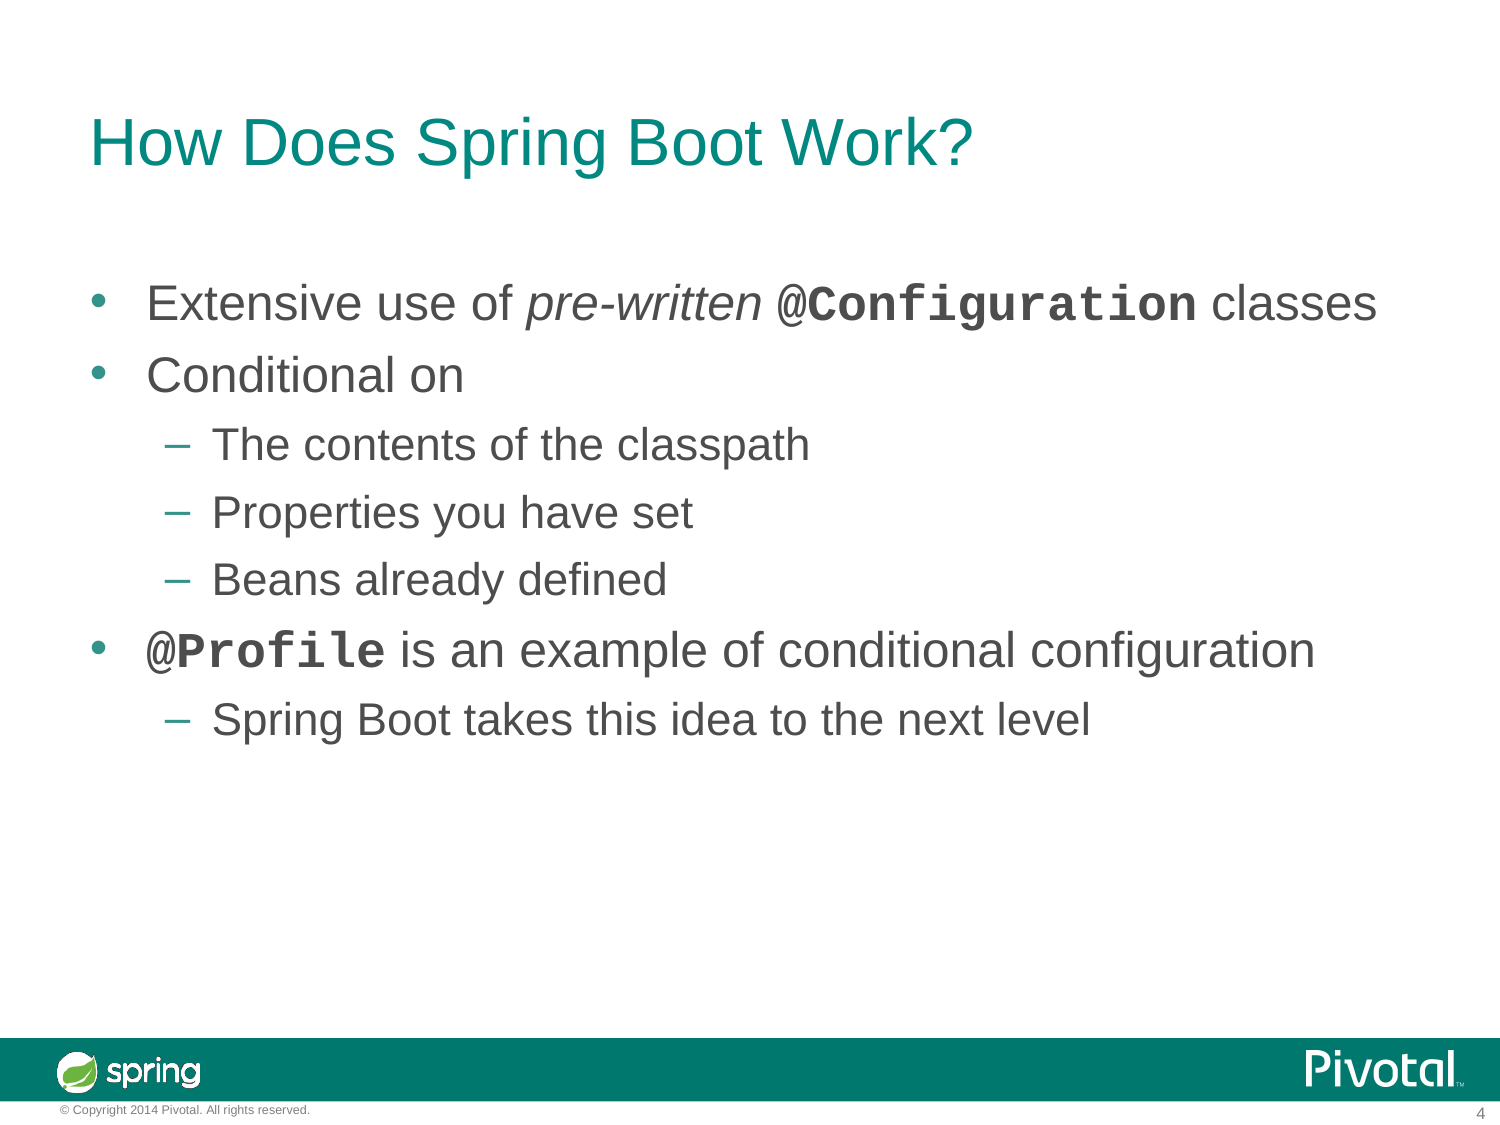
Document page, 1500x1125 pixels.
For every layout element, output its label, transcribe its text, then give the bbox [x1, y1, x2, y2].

list Extensive use of pre-written @Configuration classes Conditional on The contents of the classpath Properties you have set Beans already defined @Profile is an example of conditional configuration Spring Boot takes this idea to the next level [75, 262, 1426, 1005]
title How Does Spring Boot Work? [75, 45, 1426, 233]
picture [32, 1041, 210, 1103]
picture [1306, 1050, 1464, 1087]
